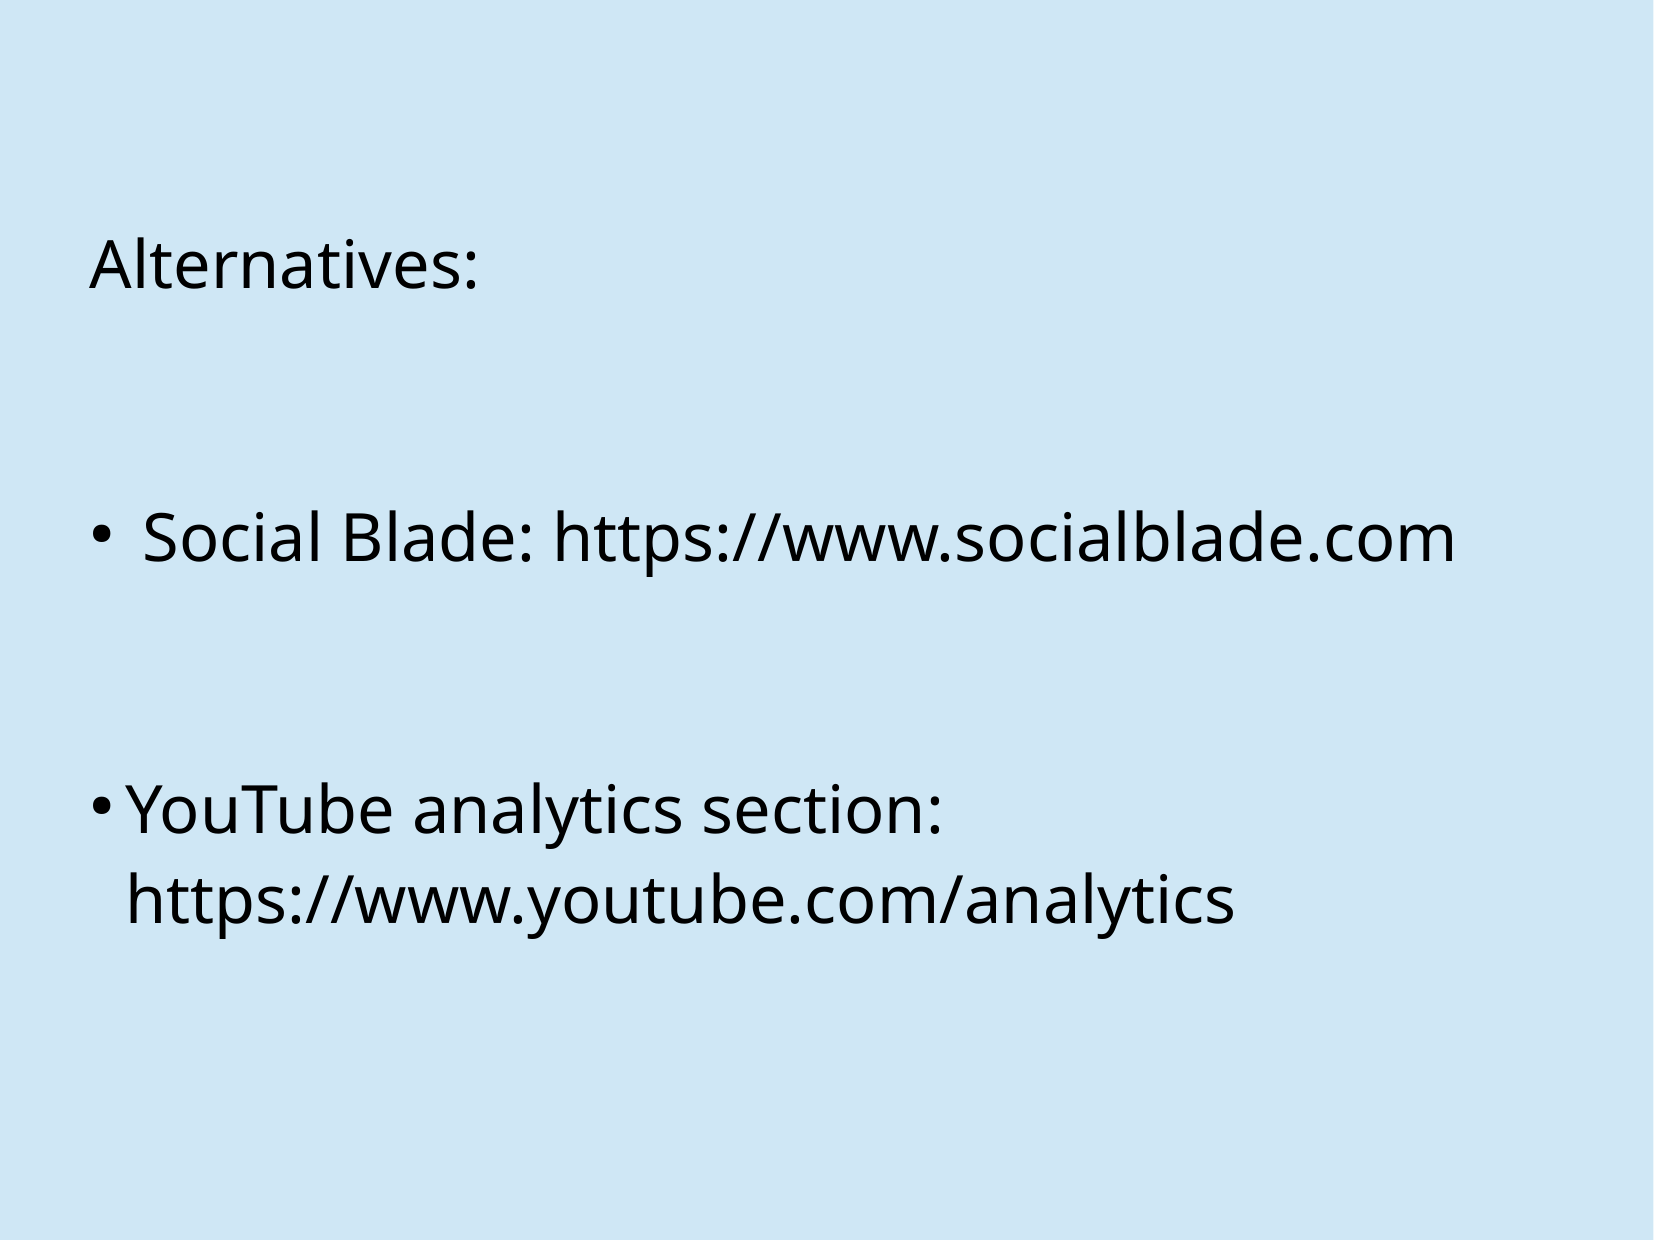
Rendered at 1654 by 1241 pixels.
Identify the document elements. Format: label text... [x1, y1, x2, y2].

text_box Alternatives: Social Blade: https://www.socialblade.com YouTube analytics section: https://www.youtube.com/analytics [75, 210, 1546, 837]
